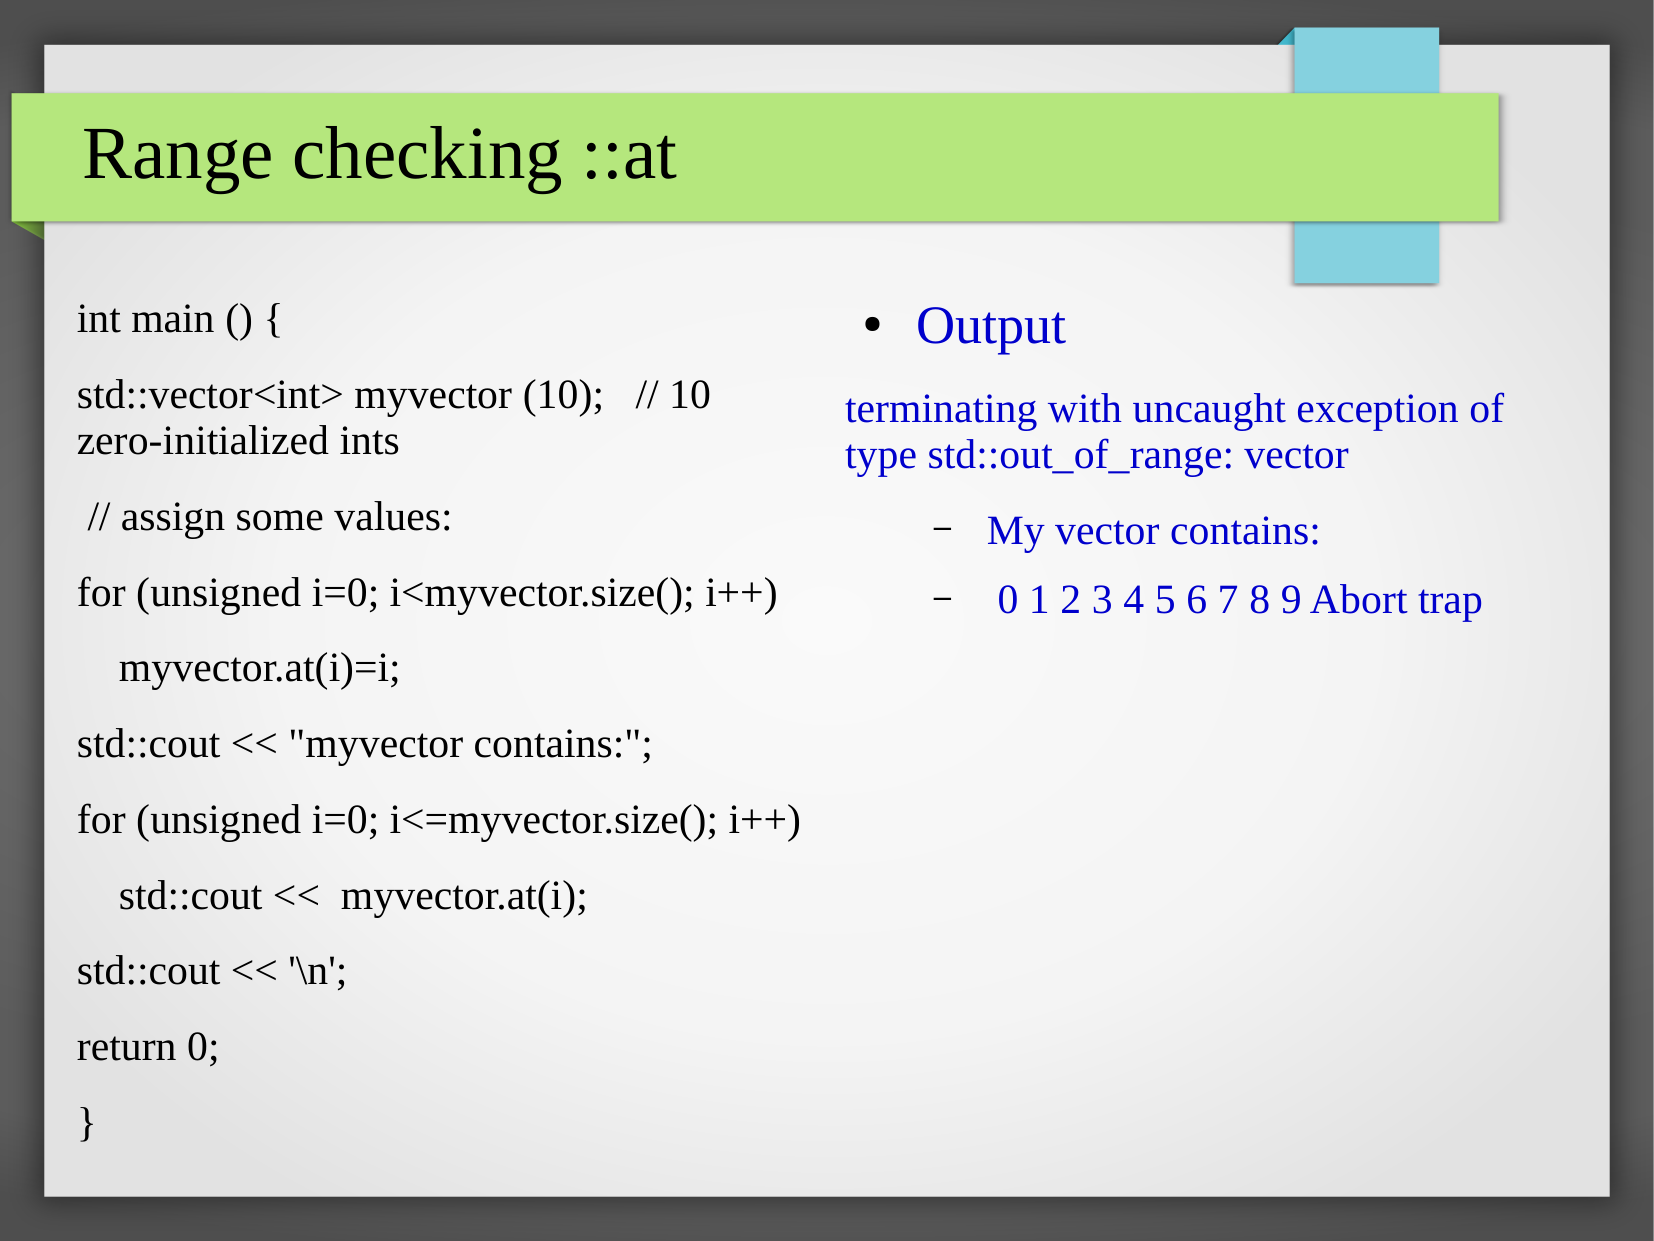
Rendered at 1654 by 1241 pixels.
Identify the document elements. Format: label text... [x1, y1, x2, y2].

picture [0, 0, 1654, 1241]
list int main () { std::vector<int> myvector (10); // 10 zero-initialized ints // assign some values: for (unsigned i=0; i<myvector.size(); i++) myvector.at(i)=i; std::cout << "myvector contains:"; for (unsigned i=0; i<=myvector.size(); i++) std::cout << myvector.at(i); std::cout << '\n'; return 0; } [76, 295, 804, 1015]
list Output terminating with uncaught exception of type std::out_of_range: vector My vector contains: 0 1 2 3 4 5 6 7 8 9 Abort trap [845, 295, 1572, 1015]
title Range checking ::at [82, 94, 1264, 213]
